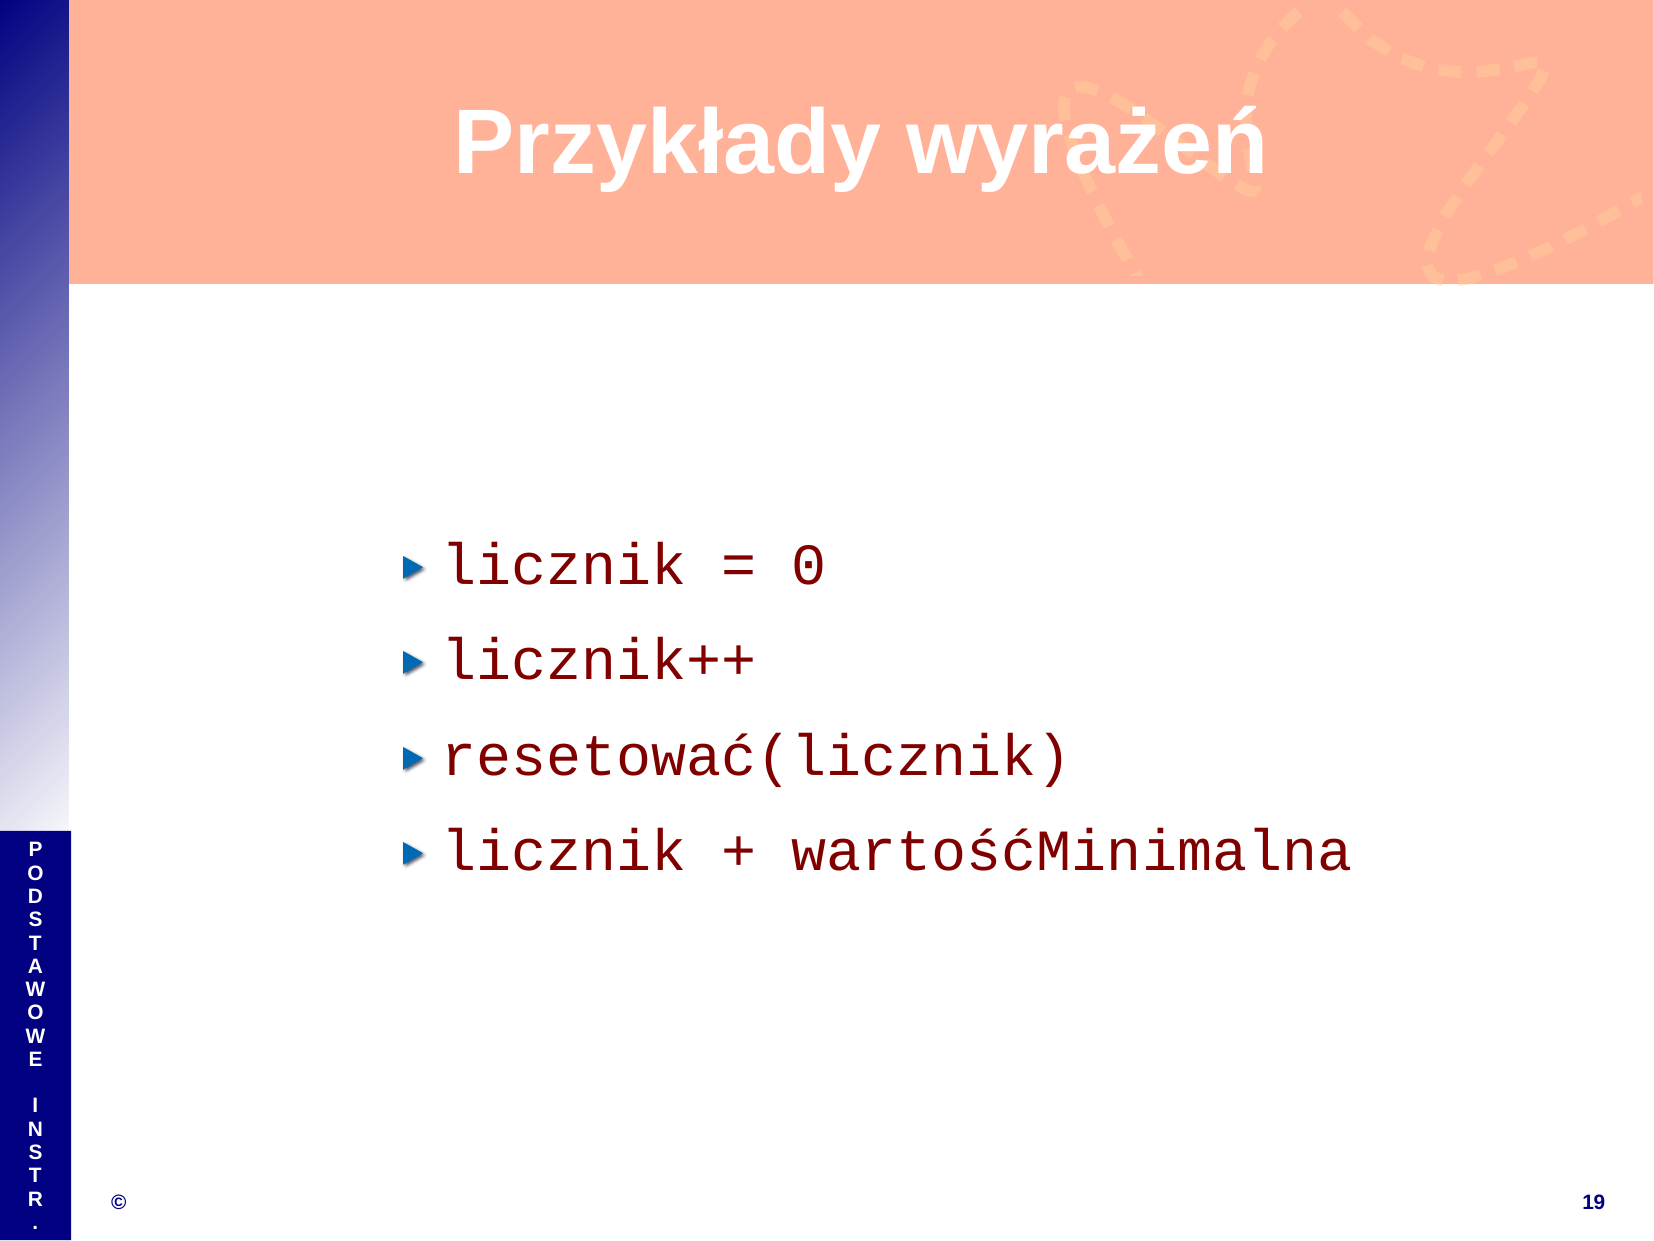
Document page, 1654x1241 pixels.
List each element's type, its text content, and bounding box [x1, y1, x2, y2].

list licznik = 0 licznik++ resetować(licznik) licznik + wartośćMinimalna [370, 535, 1352, 955]
title Przykłady wyrażeń [69, 37, 1654, 246]
text_box P O D S T A W O W E I N S T R . [0, 830, 71, 1241]
